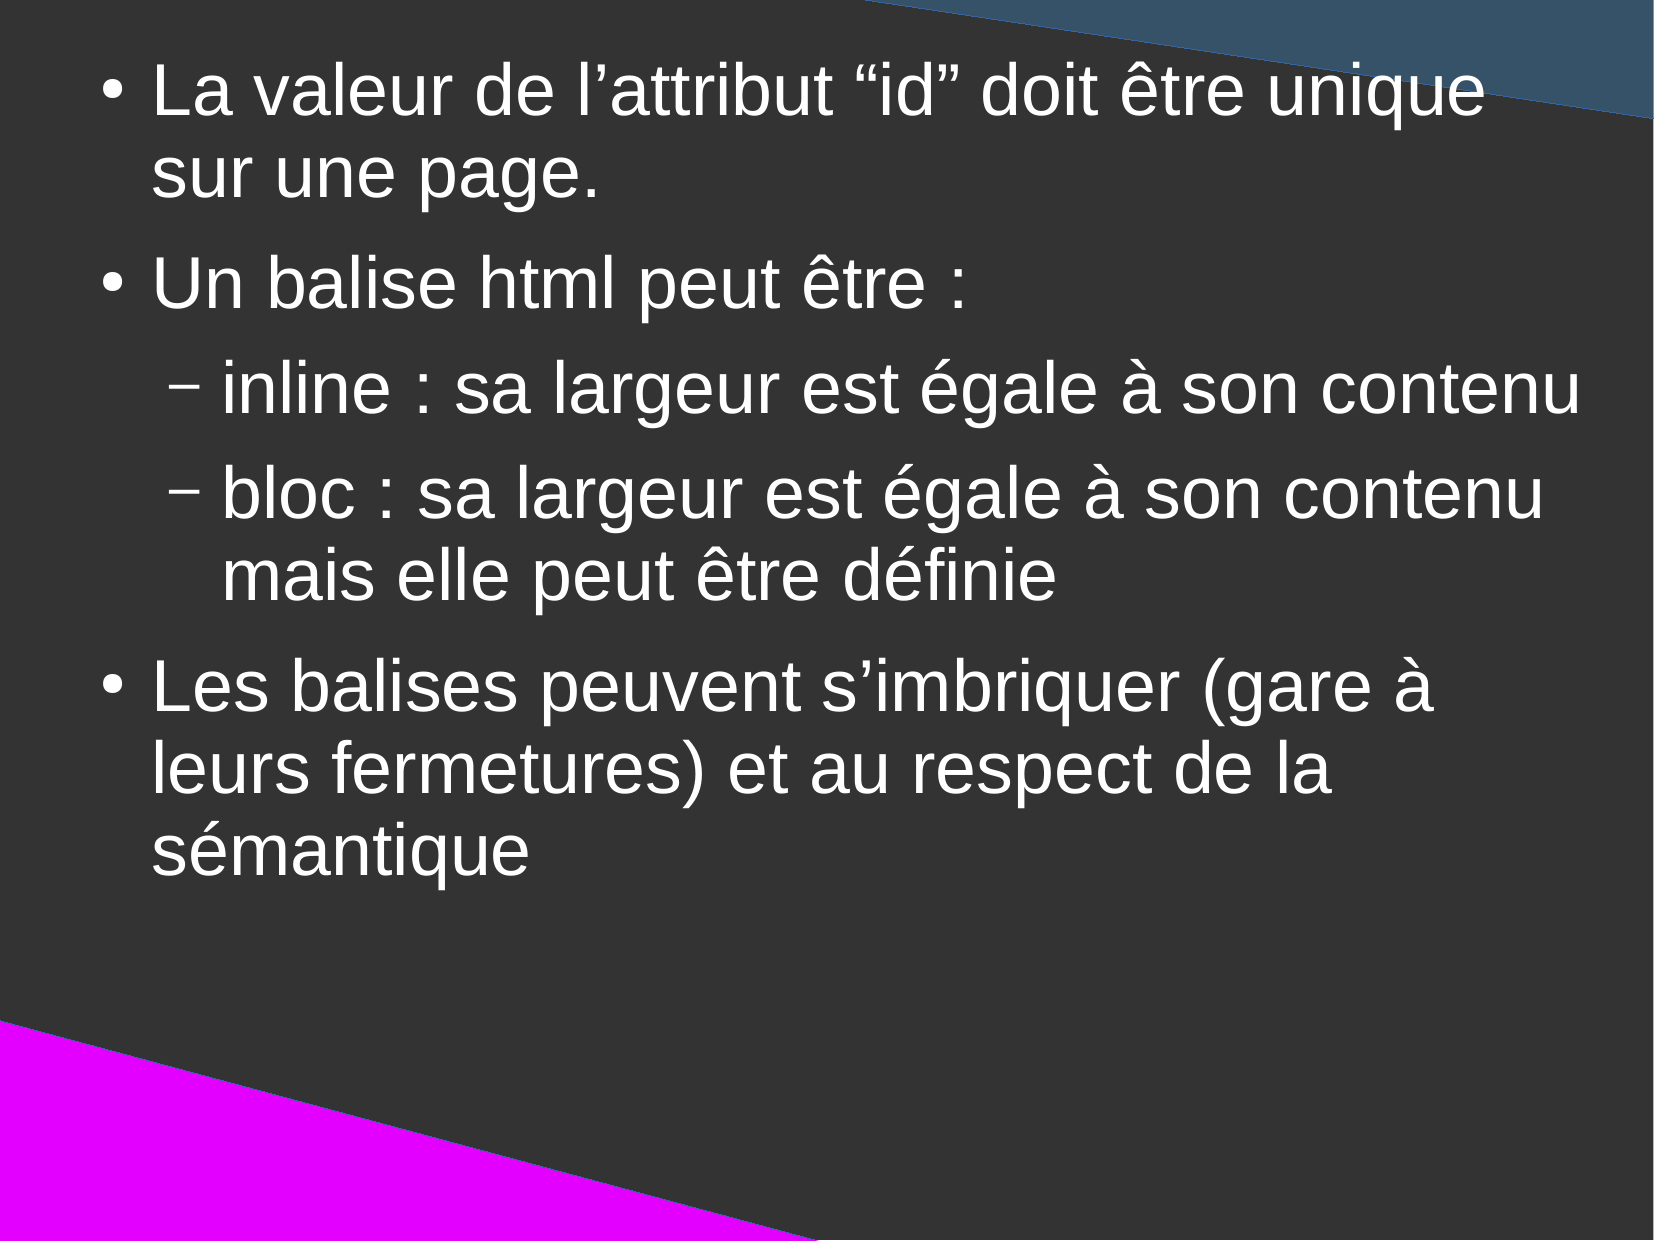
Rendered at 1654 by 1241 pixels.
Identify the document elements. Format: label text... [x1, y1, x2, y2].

text_box [0, 1020, 819, 1241]
text_box [865, 0, 1654, 119]
list La valeur de l’attribut “id” doit être unique sur une page. Un balise html peut être : inline : sa largeur est égale à son contenu bloc : sa largeur est égale à son contenu mais elle peut être définie Les balises peuvent s’imbriquer (gare à leurs fermetures) et au respect de la sémantique [82, 49, 1607, 969]
